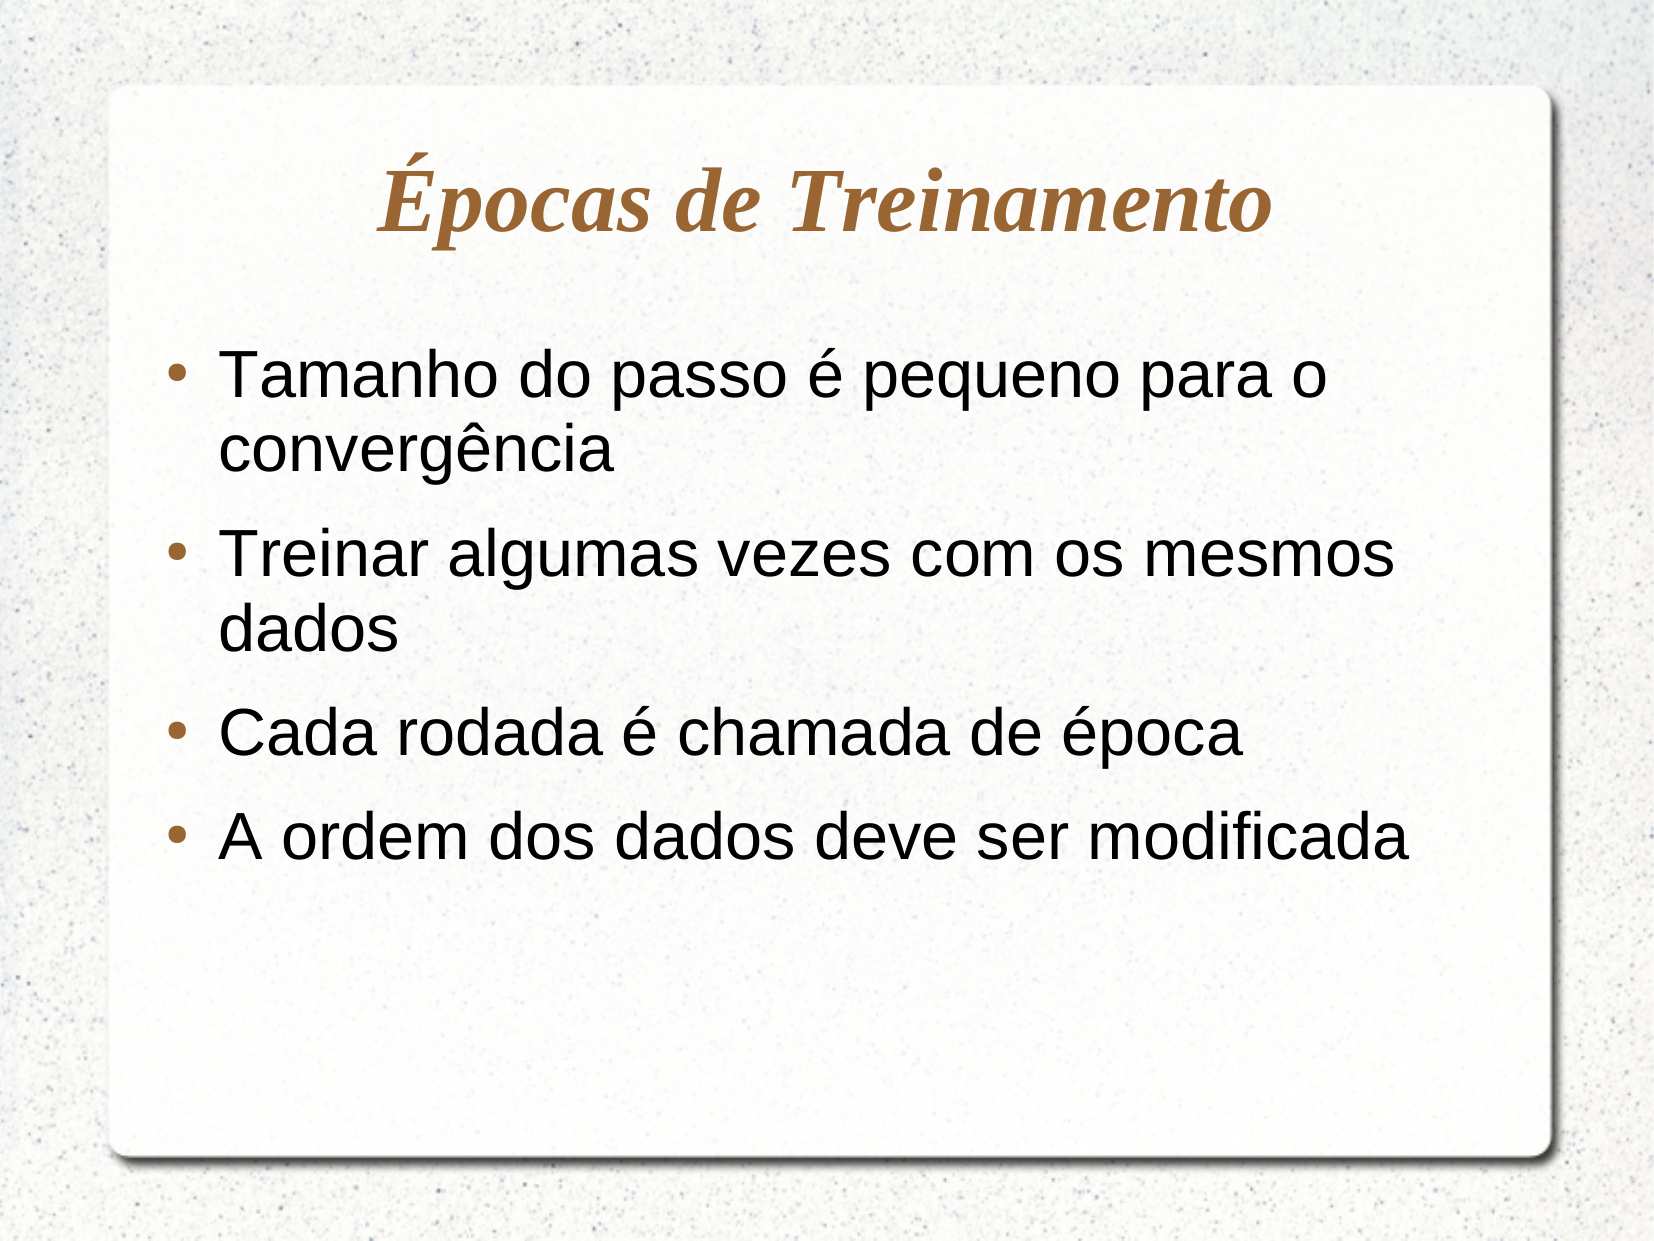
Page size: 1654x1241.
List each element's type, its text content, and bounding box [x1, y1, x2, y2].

title Épocas de Treinamento [118, 96, 1536, 304]
list Tamanho do passo é pequeno para o convergência Treinar algumas vezes com os mesmos dados Cada rodada é chamada de época A ordem dos dados deve ser modificada [147, 336, 1506, 1241]
picture [0, 0, 1654, 1241]
